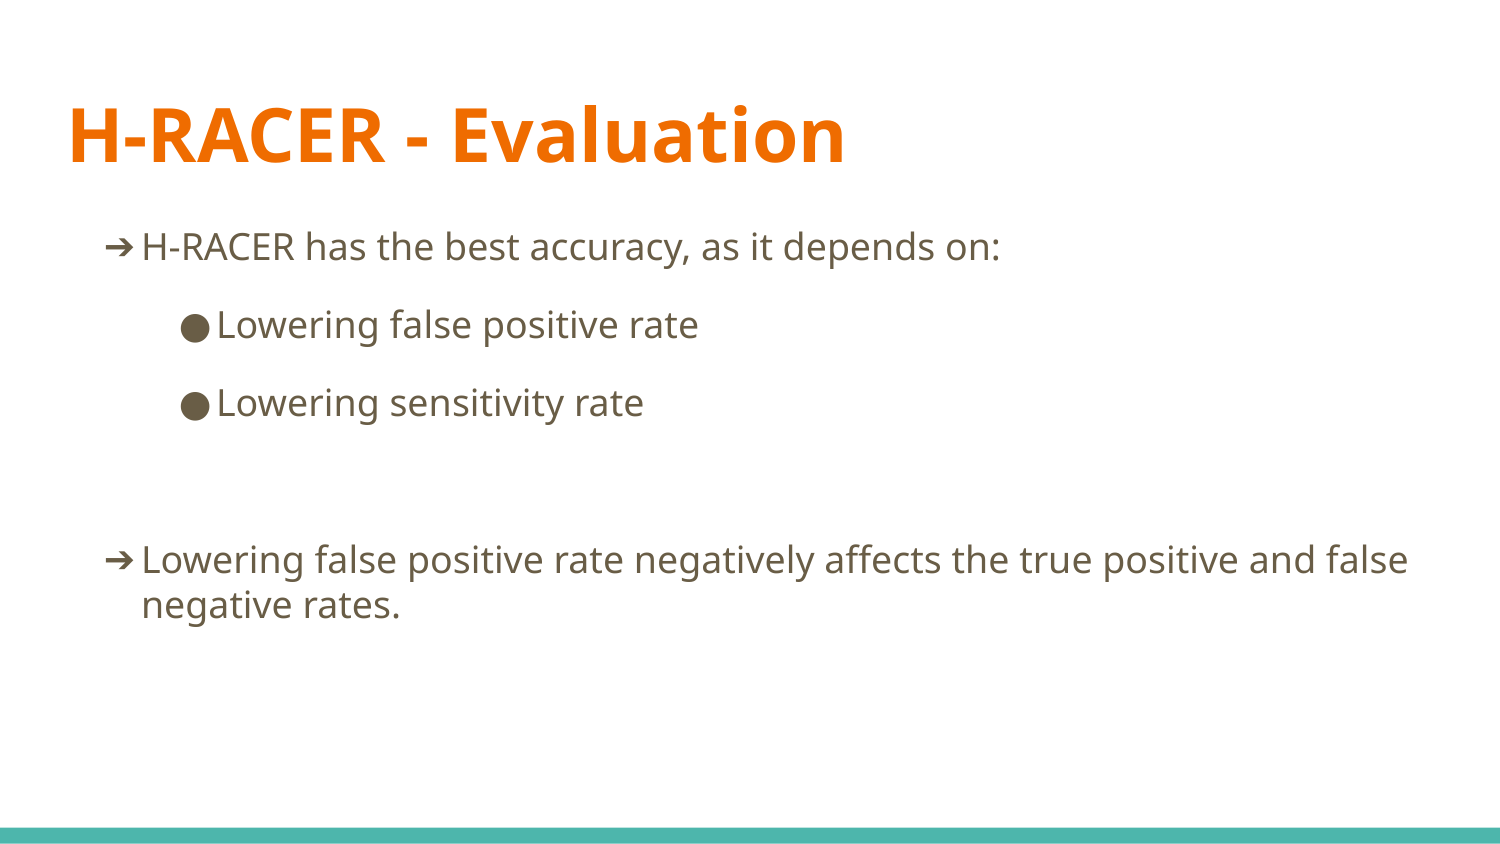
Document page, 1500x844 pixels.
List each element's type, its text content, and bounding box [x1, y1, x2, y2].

list H-RACER has the best accuracy, as it depends on: Lowering false positive rate Lowering sensitivity rate Lowering false positive rate negatively affects the true positive and false negative rates. [51, 207, 1449, 750]
title H-RACER - Evaluation [51, 72, 1449, 189]
